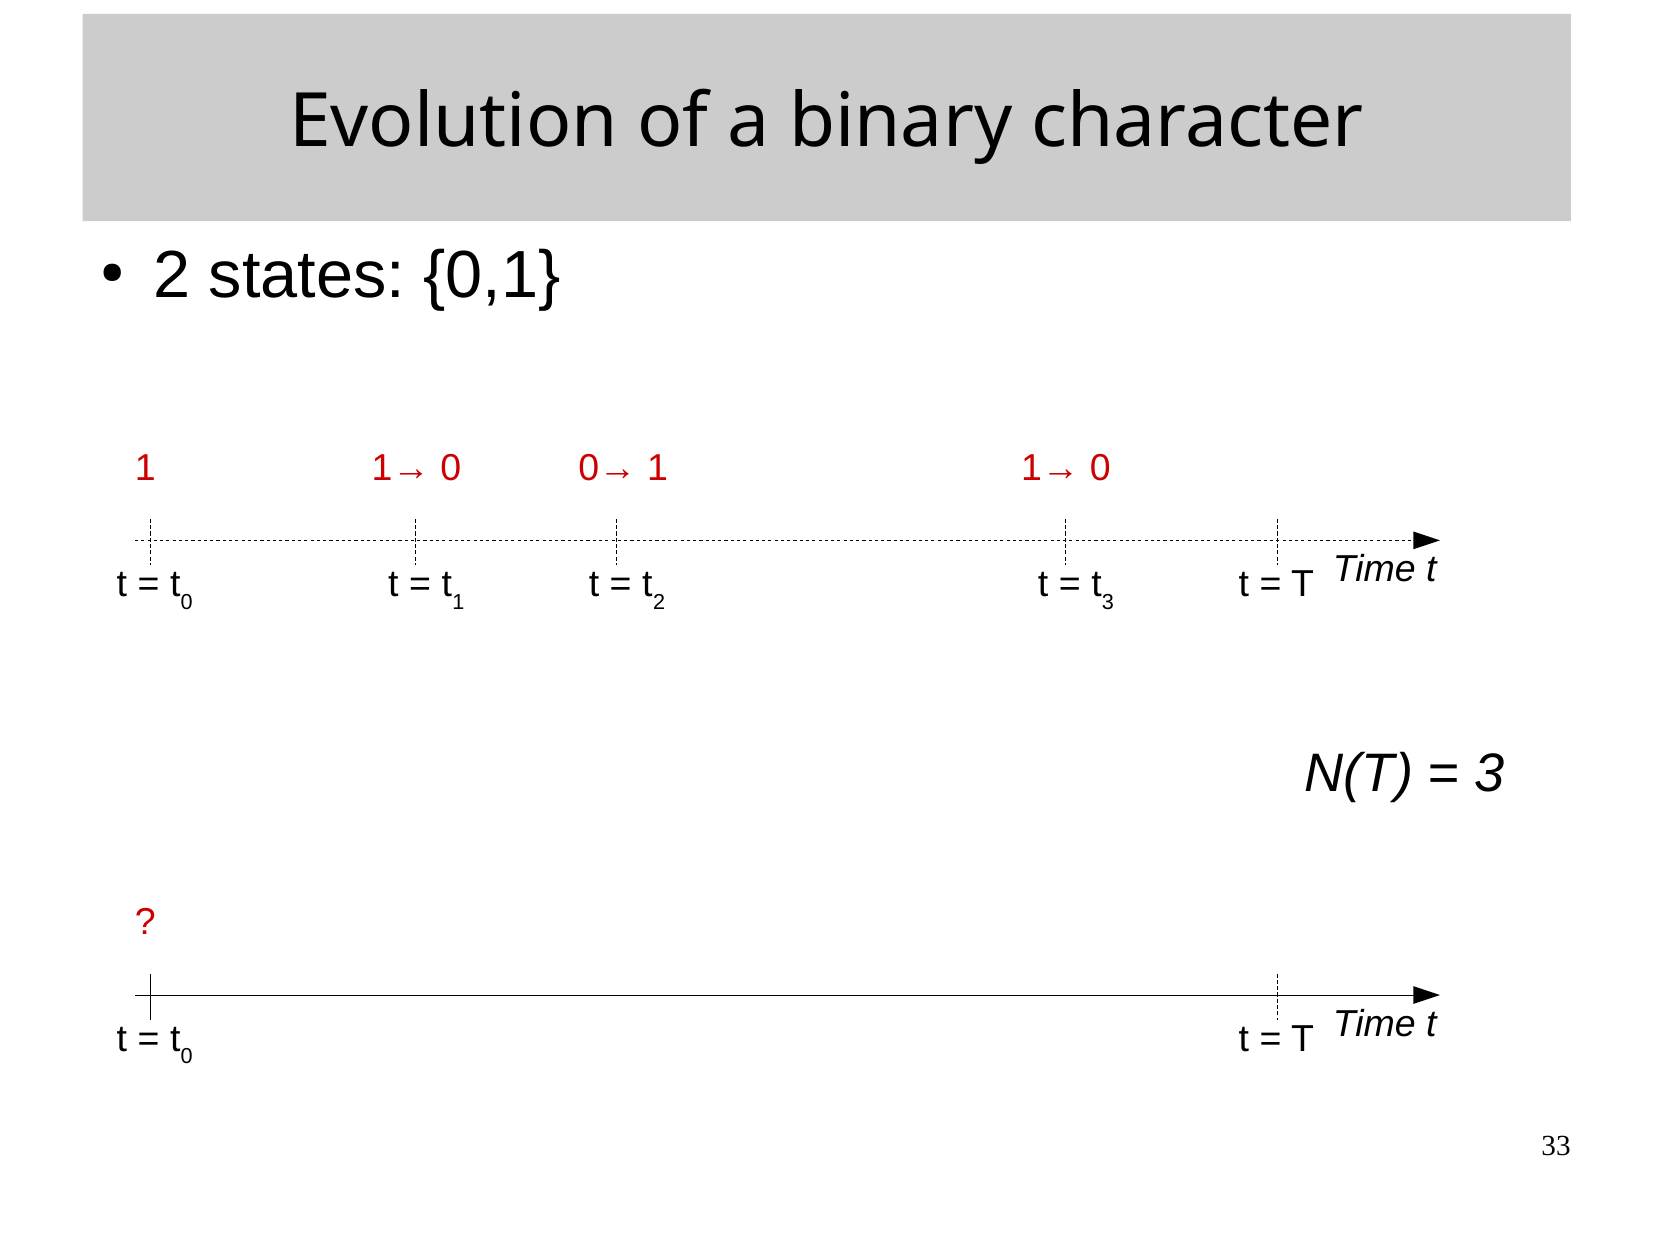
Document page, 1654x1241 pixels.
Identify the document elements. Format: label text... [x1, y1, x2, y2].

text_box 1 [120, 438, 196, 496]
text_box t = t2 [574, 555, 683, 622]
text_box ? [120, 893, 196, 951]
text_box 0→ 1 [563, 438, 684, 496]
text_box Time t [1318, 995, 1514, 1052]
text_box N(T) = 3 [1290, 735, 1576, 824]
text_box t = t1 [373, 555, 482, 622]
text_box t = t0 [101, 555, 211, 622]
text_box t = T [1223, 1010, 1333, 1067]
text_box 1→ 0 [356, 438, 477, 496]
text_box t = T [1223, 555, 1333, 613]
text_box t = t0 [101, 1010, 211, 1076]
title Evolution of a binary character [82, 13, 1571, 222]
list 2 states: {0,1} [82, 237, 1571, 421]
text_box t = t3 [1023, 555, 1132, 622]
text_box 1→ 0 [1006, 438, 1127, 496]
text_box Time t [1318, 540, 1514, 598]
